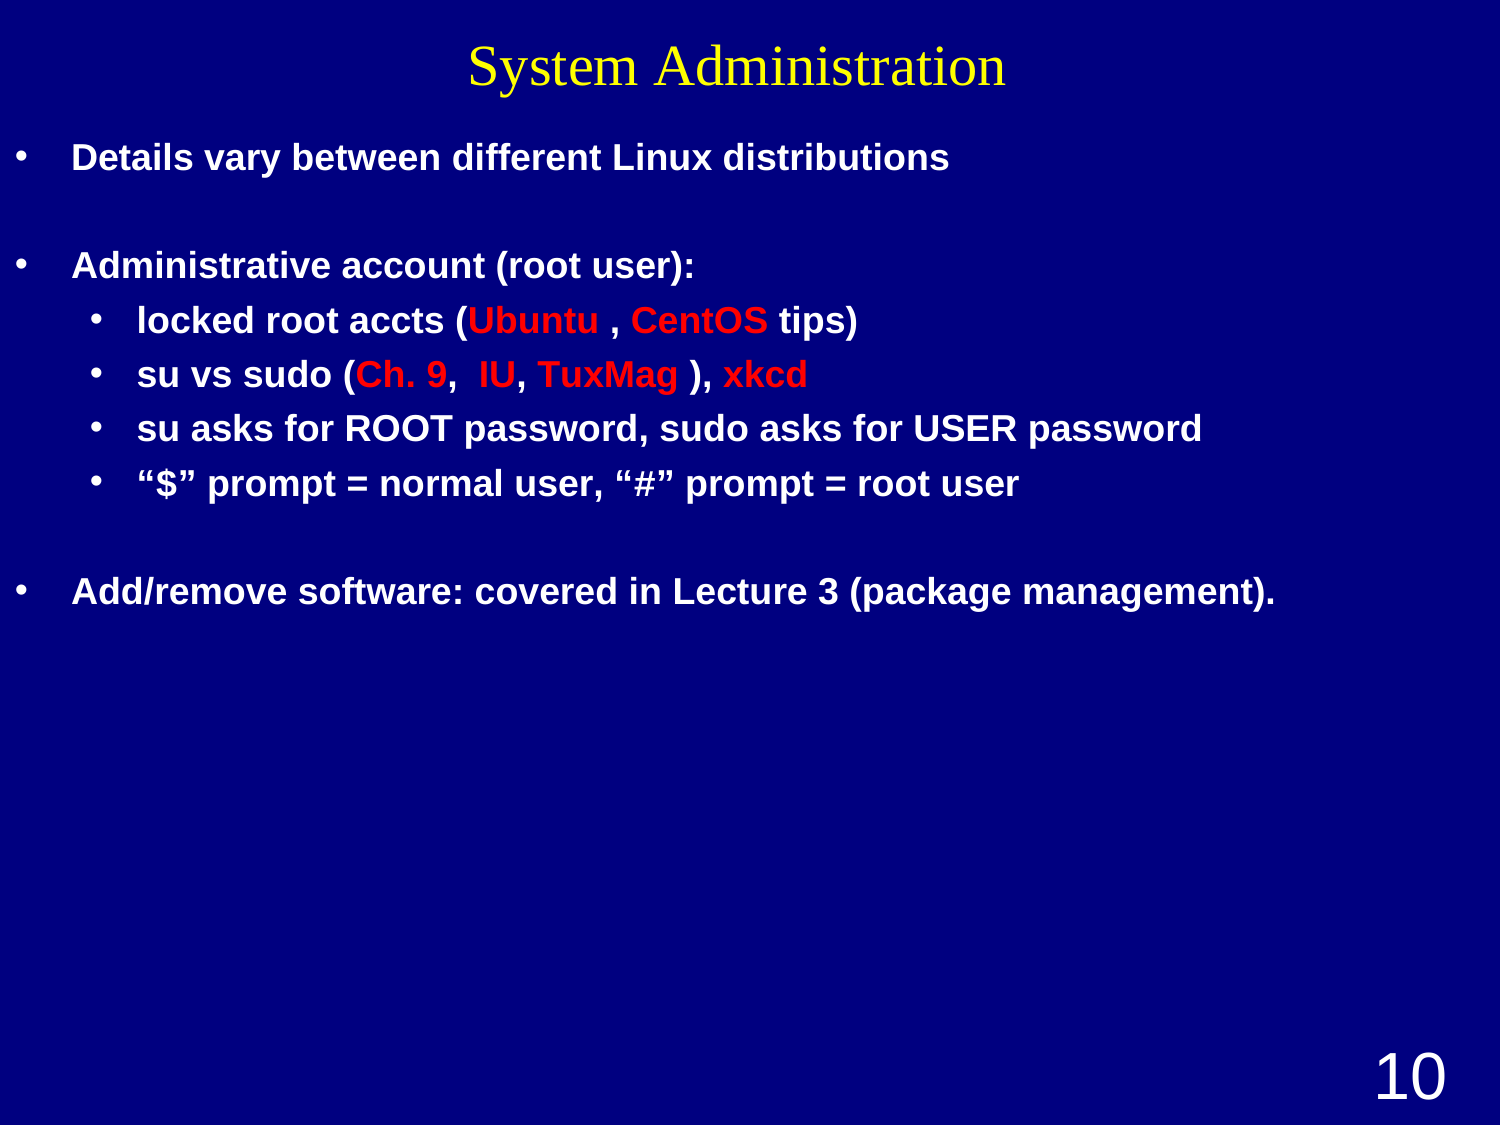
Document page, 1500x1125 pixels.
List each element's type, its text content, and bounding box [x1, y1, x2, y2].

title System Administration [99, 19, 1375, 106]
list Details vary between different Linux distributions Administrative account (root user): locked root accts (Ubuntu , CentOS tips) su vs sudo (Ch. 9, IU, TuxMag ), xkcd su asks for ROOT password, sudo asks for USER password “$” prompt = normal user, “#” prompt = root user Add/remove software: covered in Lecture 3 (package management). [0, 124, 1500, 976]
